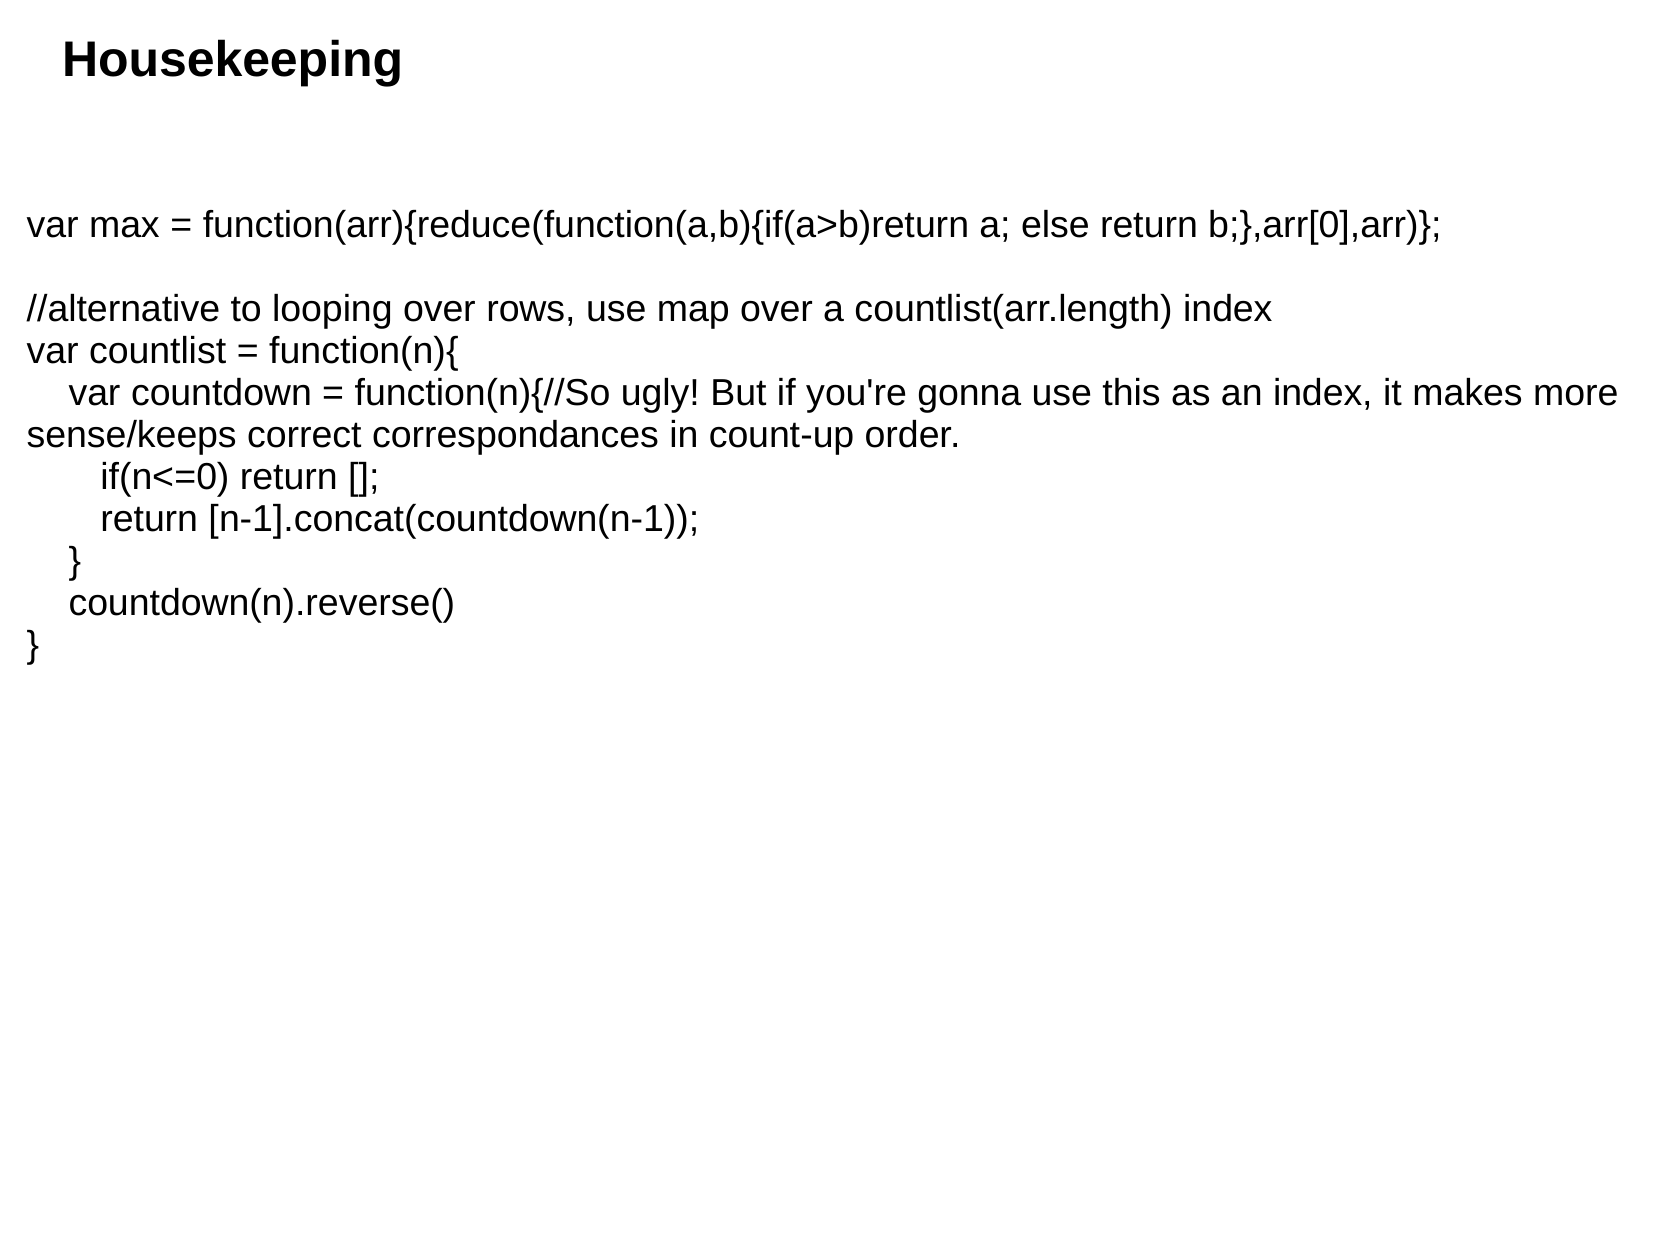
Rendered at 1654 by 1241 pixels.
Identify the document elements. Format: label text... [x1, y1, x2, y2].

text_box var max = function(arr){reduce(function(a,b){if(a>b)return a; else return b;},arr[0],arr)}; //alternative to looping over rows, use map over a countlist(arr.length) index var countlist = function(n){ var countdown = function(n){//So ugly! But if you're gonna use this as an index, it makes more sense/keeps correct correspondances in count-up order. if(n<=0) return []; return [n-1].concat(countdown(n-1)); } countdown(n).reverse() } [11, 196, 1635, 674]
text_box Housekeeping [47, 23, 508, 95]
